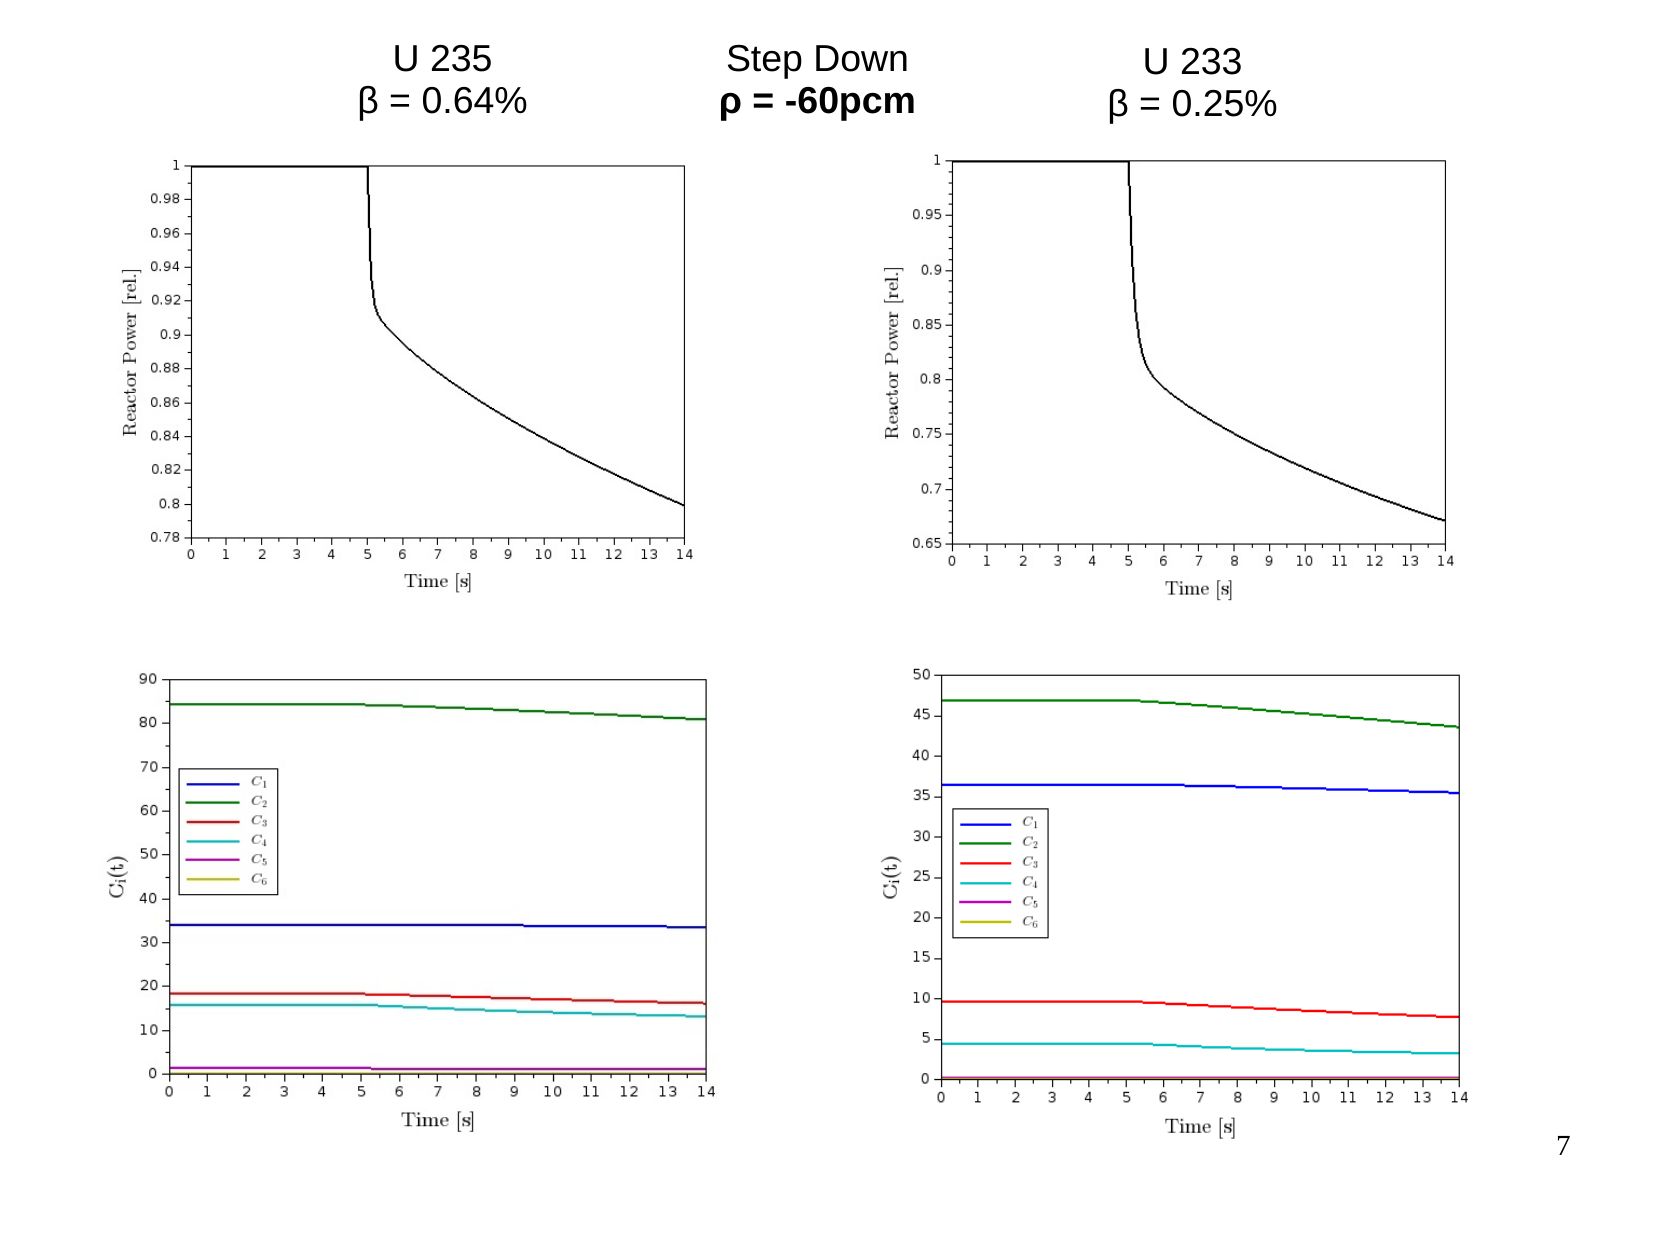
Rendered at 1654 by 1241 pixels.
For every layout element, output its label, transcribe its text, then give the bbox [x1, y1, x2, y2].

picture [109, 104, 767, 601]
picture [855, 97, 1546, 1147]
text_box U 235 β = 0.64% [225, 30, 661, 129]
text_box Step Down ρ = -60pcm [675, 30, 961, 129]
picture [80, 614, 796, 1141]
text_box U 233 β = 0.25% [975, 33, 1411, 133]
